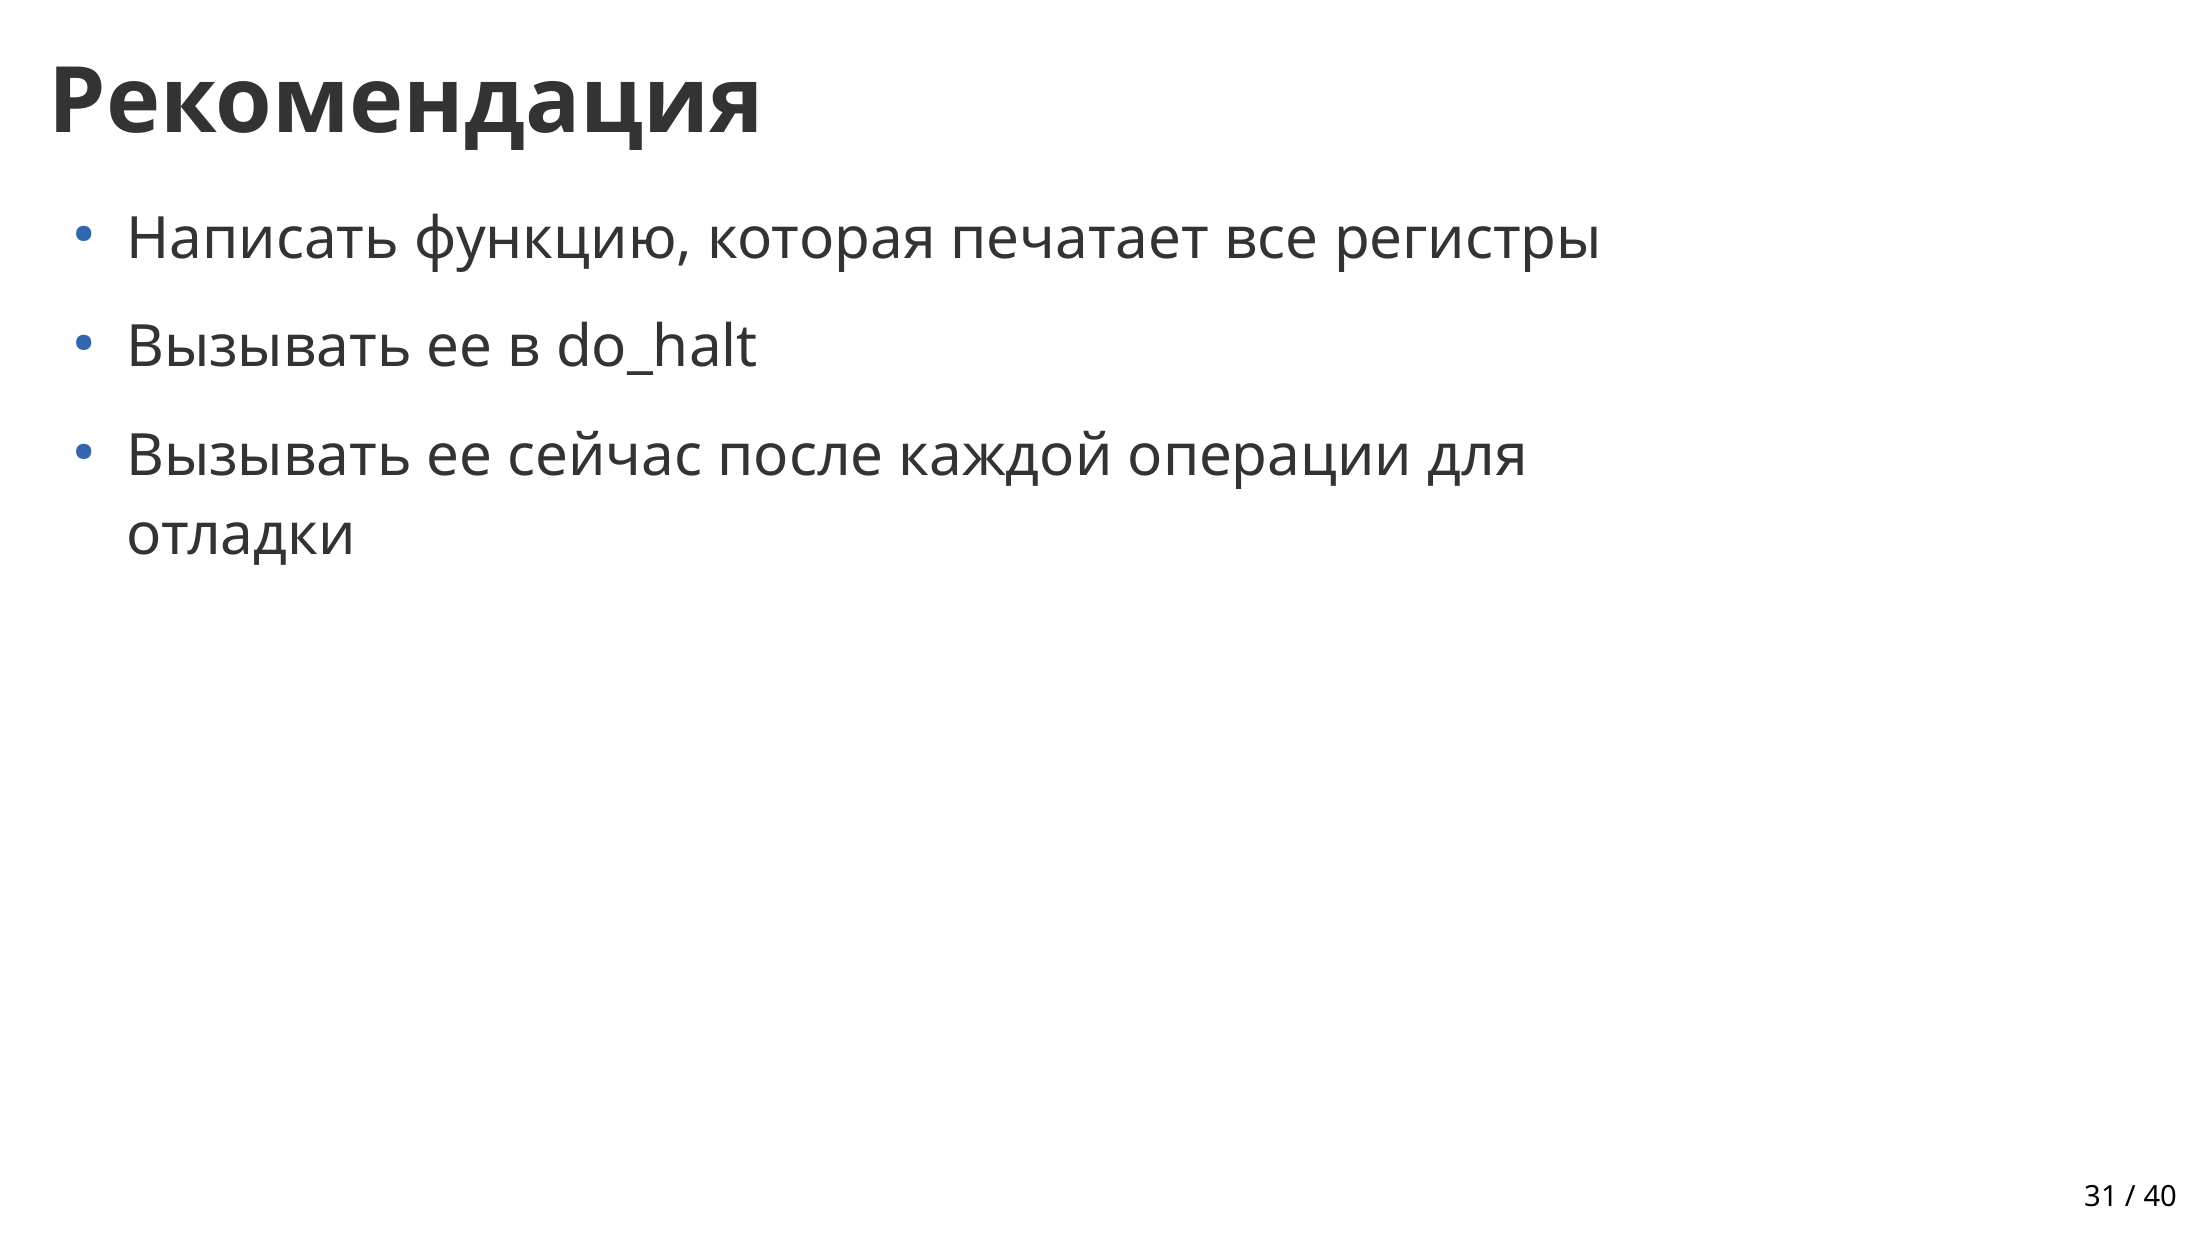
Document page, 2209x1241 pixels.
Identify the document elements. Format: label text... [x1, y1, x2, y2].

title Рекомендация [48, 34, 2174, 160]
list Написать функцию, которая печатает все регистры Вызывать ее в do_halt Вызывать ее сейчас после каждой операции для отладки [55, 195, 1690, 1177]
